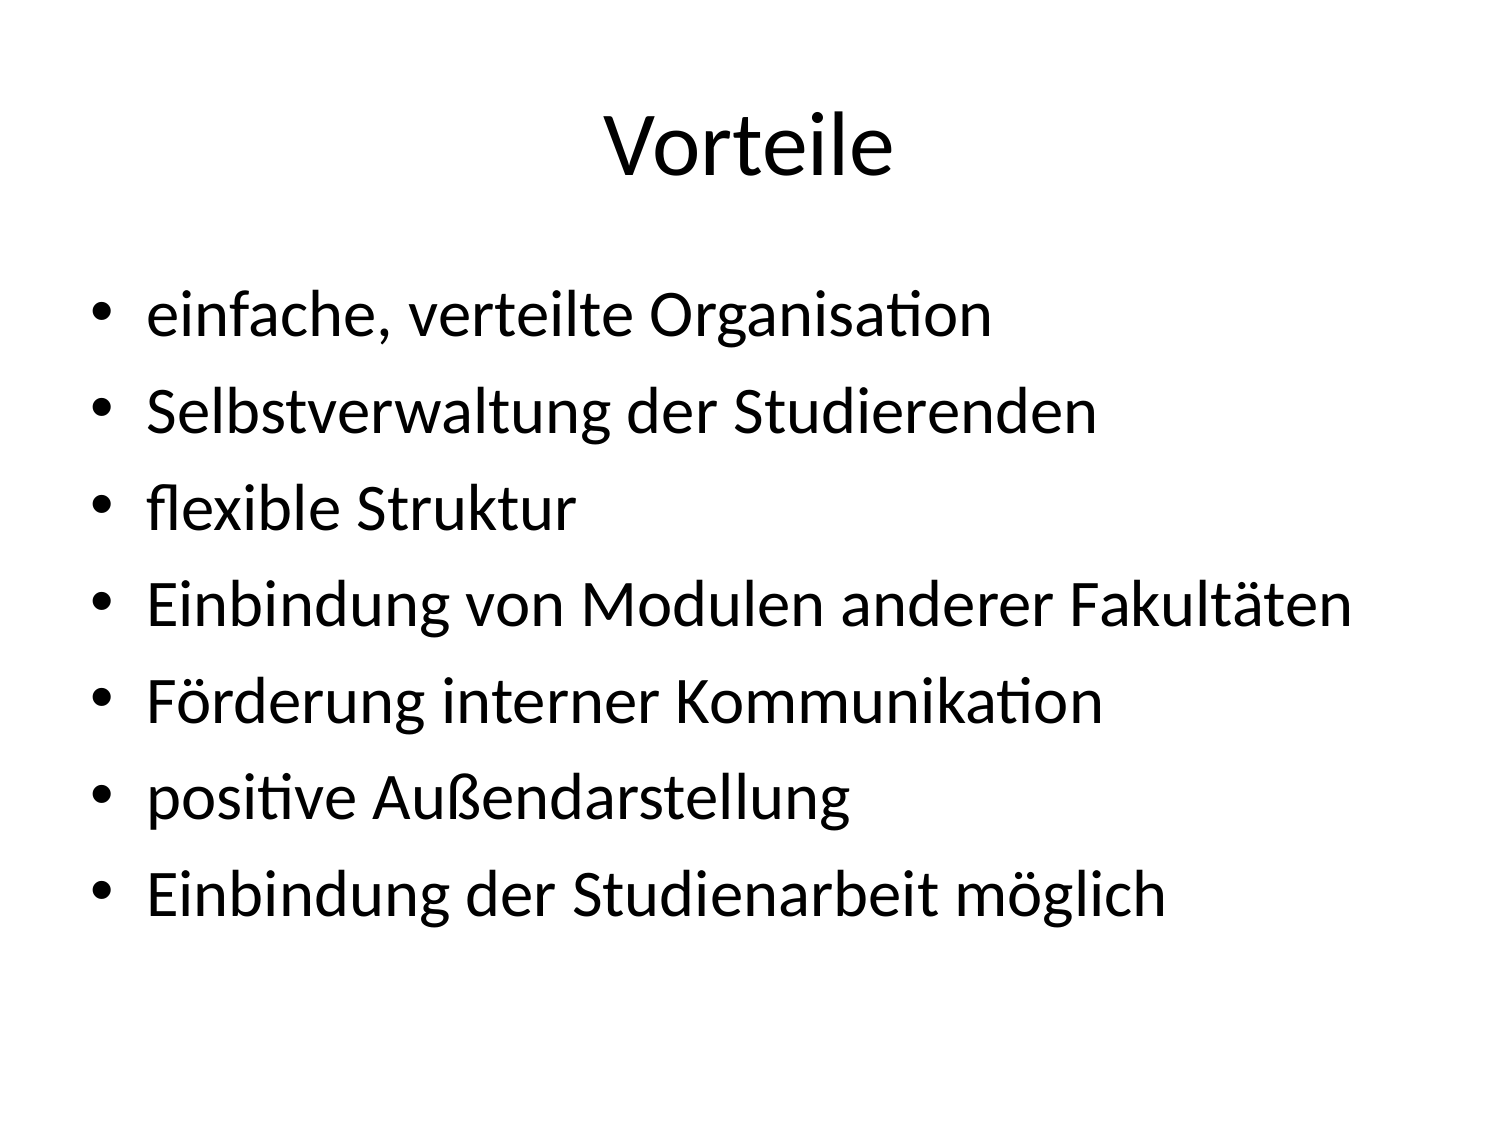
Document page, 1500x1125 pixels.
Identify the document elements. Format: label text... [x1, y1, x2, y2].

title Vorteile [75, 45, 1426, 233]
list einfache, verteilte Organisation Selbstverwaltung der Studierenden flexible Struktur Einbindung von Modulen anderer Fakultäten Förderung interner Kommunikation positive Außendarstellung Einbindung der Studienarbeit möglich [75, 262, 1426, 1005]
